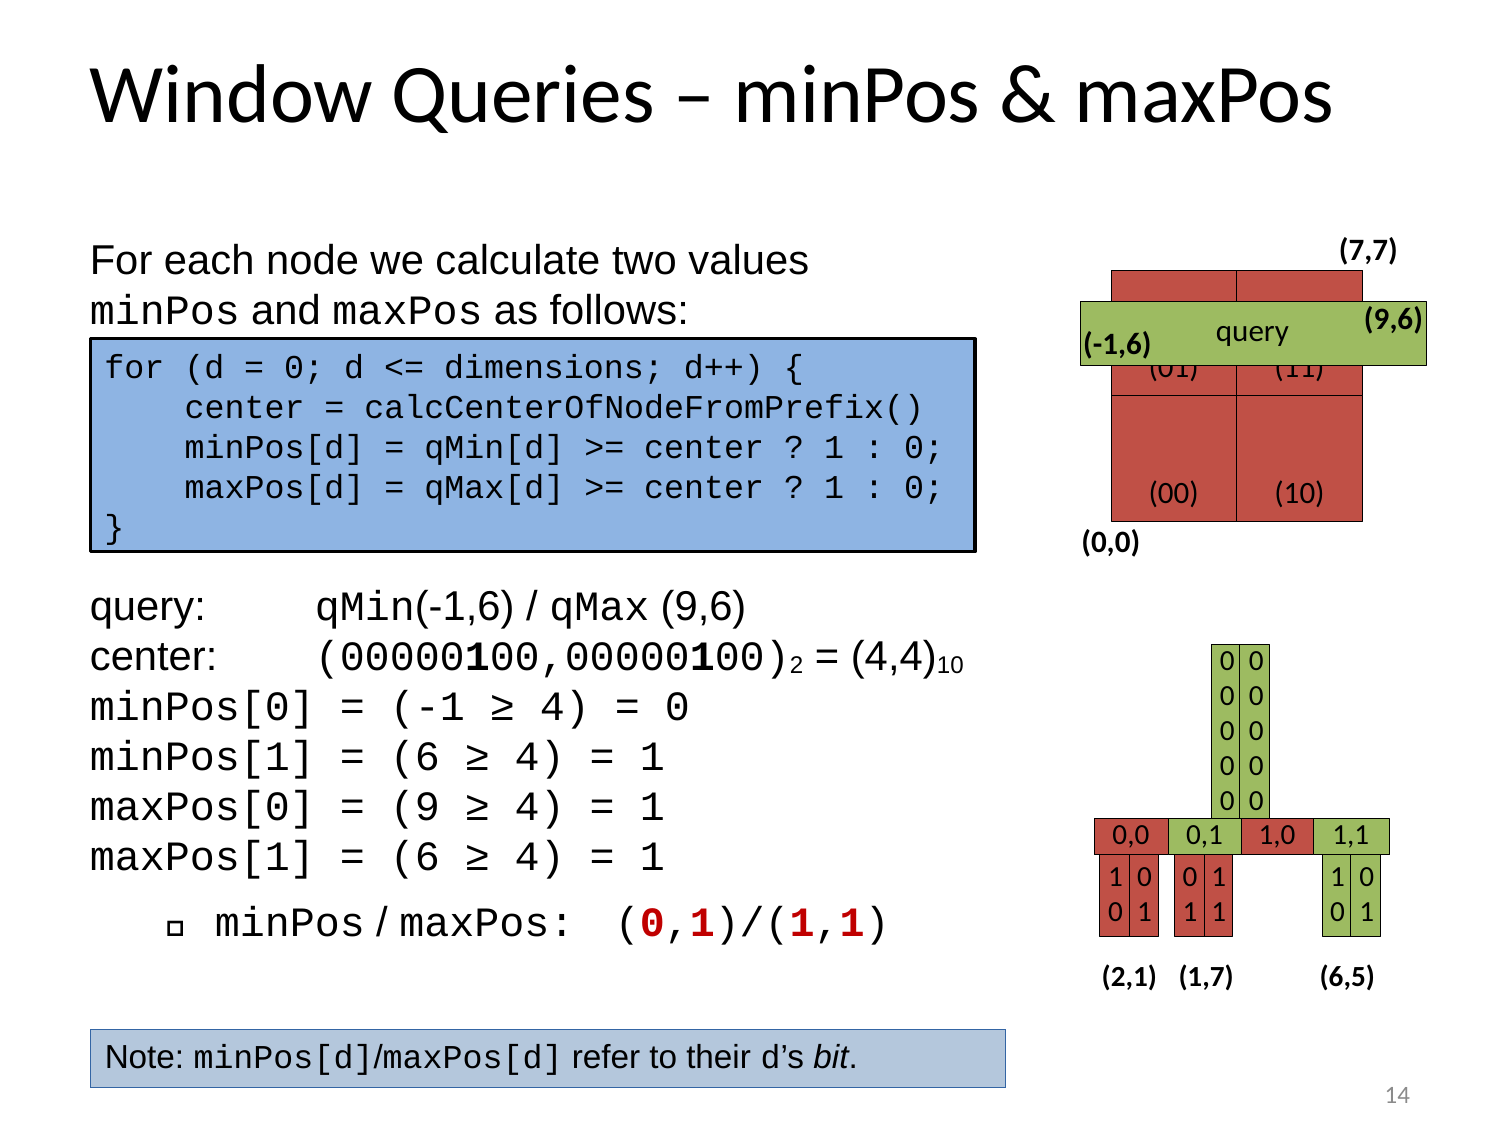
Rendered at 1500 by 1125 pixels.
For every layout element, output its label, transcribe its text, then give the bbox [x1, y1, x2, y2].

text_box For each node we calculate two values minPos and maxPos as follows: query: qMin(-1,6) / qMax (9,6) center: (00000100,00000100)2 = (4,4)10 minPos[0] = (-1 ≥ 4) = 0 minPos[1] = (6 ≥ 4) = 1 maxPos[0] = (9 ≥ 4) = 1 maxPos[1] = (6 ≥ 4) = 1  minPos / maxPos: (0,1)/(1,1) [75, 224, 1038, 1051]
picture [1076, 224, 1429, 565]
text_box for (d = 0; d <= dimensions; d++) { center = calcCenterOfNodeFromPrefix() minPos[d] = qMin[d] >= center ? 1 : 0; maxPos[d] = qMax[d] >= center ? 1 : 0; } [90, 338, 976, 552]
text_box Note: minPos[d]/maxPos[d] refer to their d’s bit. [90, 1029, 1006, 1088]
picture [1091, 637, 1392, 998]
text_box Window Queries – minPos & maxPos [75, 18, 1425, 161]
text_box <number> [1074, 1079, 1425, 1107]
